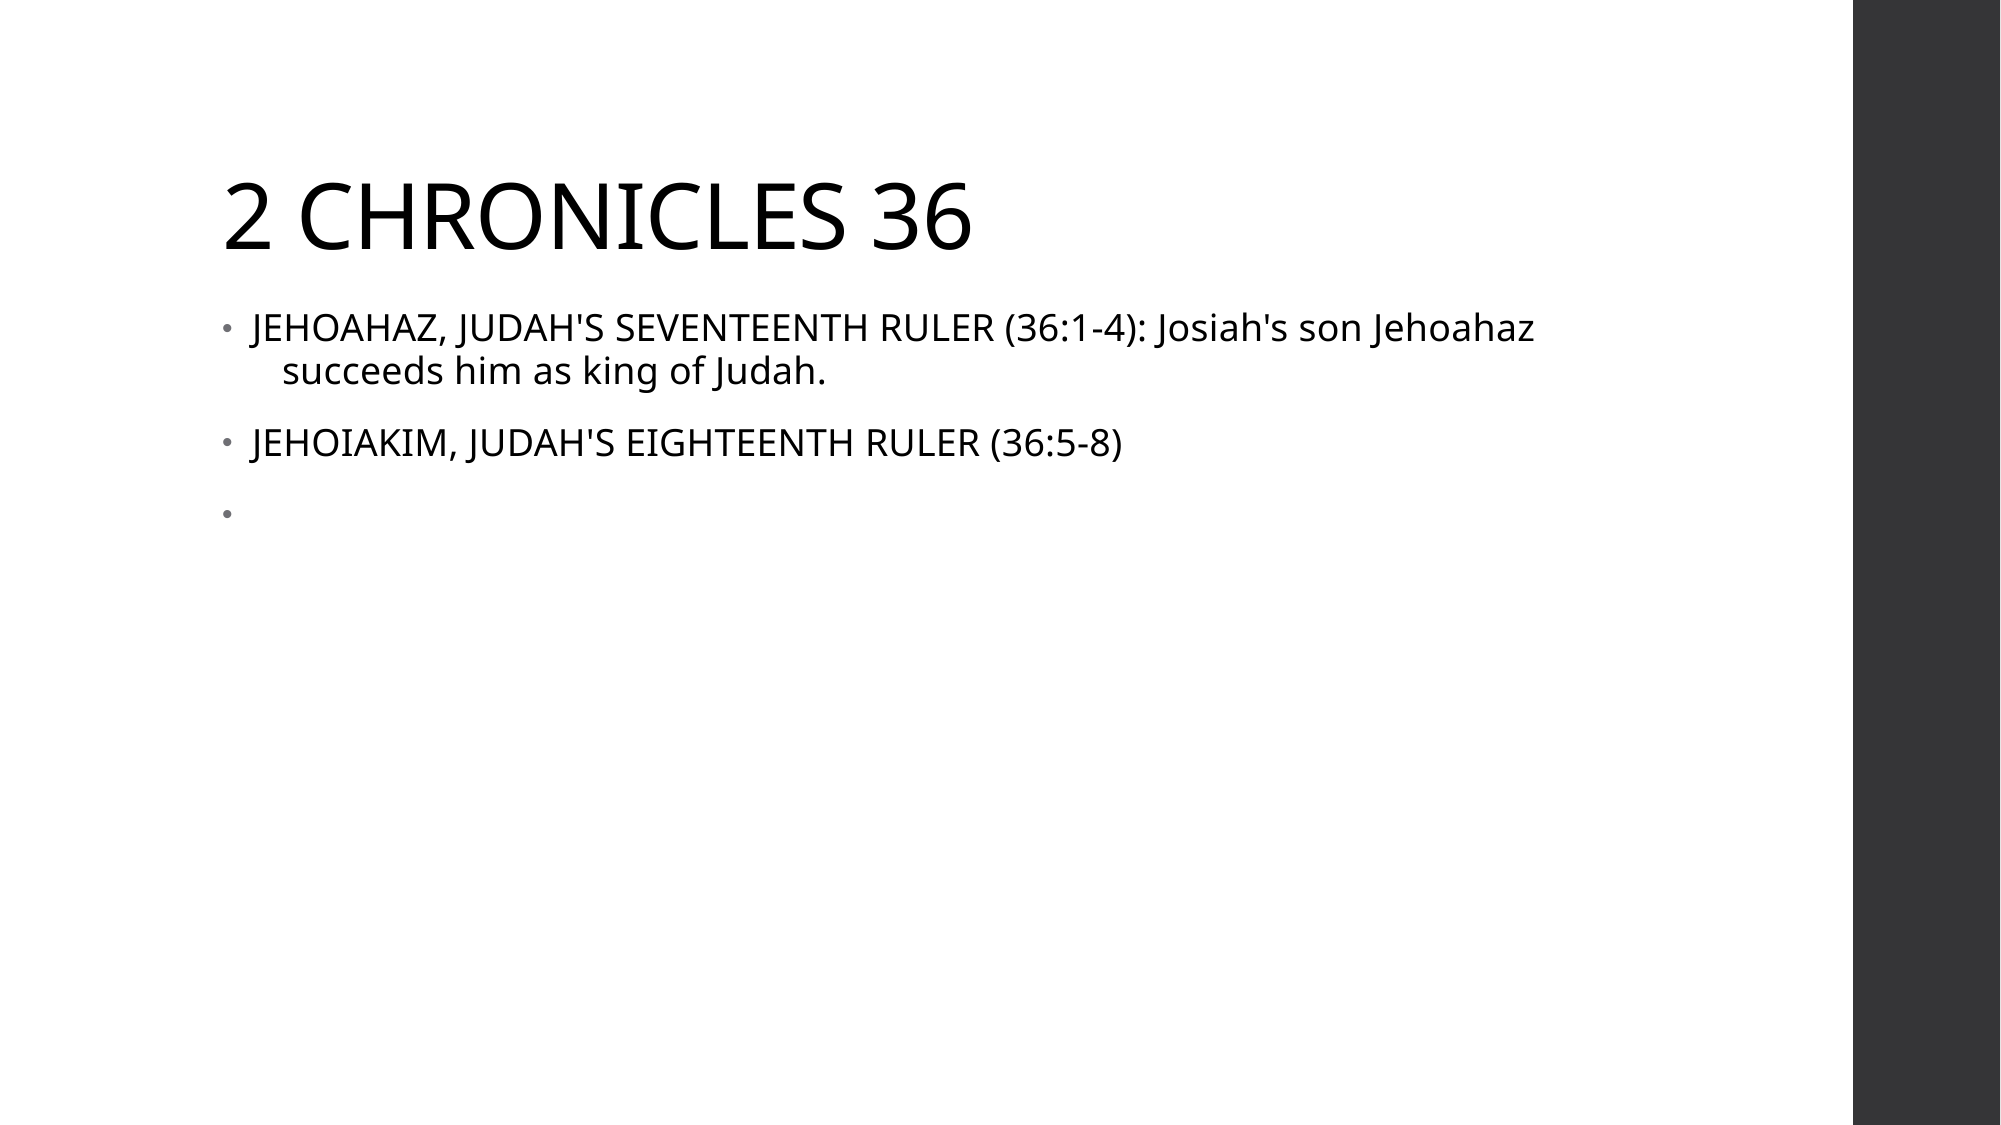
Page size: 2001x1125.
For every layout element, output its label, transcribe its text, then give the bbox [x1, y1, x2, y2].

list JEHOAHAZ, JUDAH'S SEVENTEENTH RULER (36:1-4): Josiah's son Jehoahaz succeeds him as king of Judah. JEHOIAKIM, JUDAH'S EIGHTEENTH RULER (36:5-8) [206, 299, 1617, 1014]
title 2 CHRONICLES 36 [206, 60, 1797, 278]
